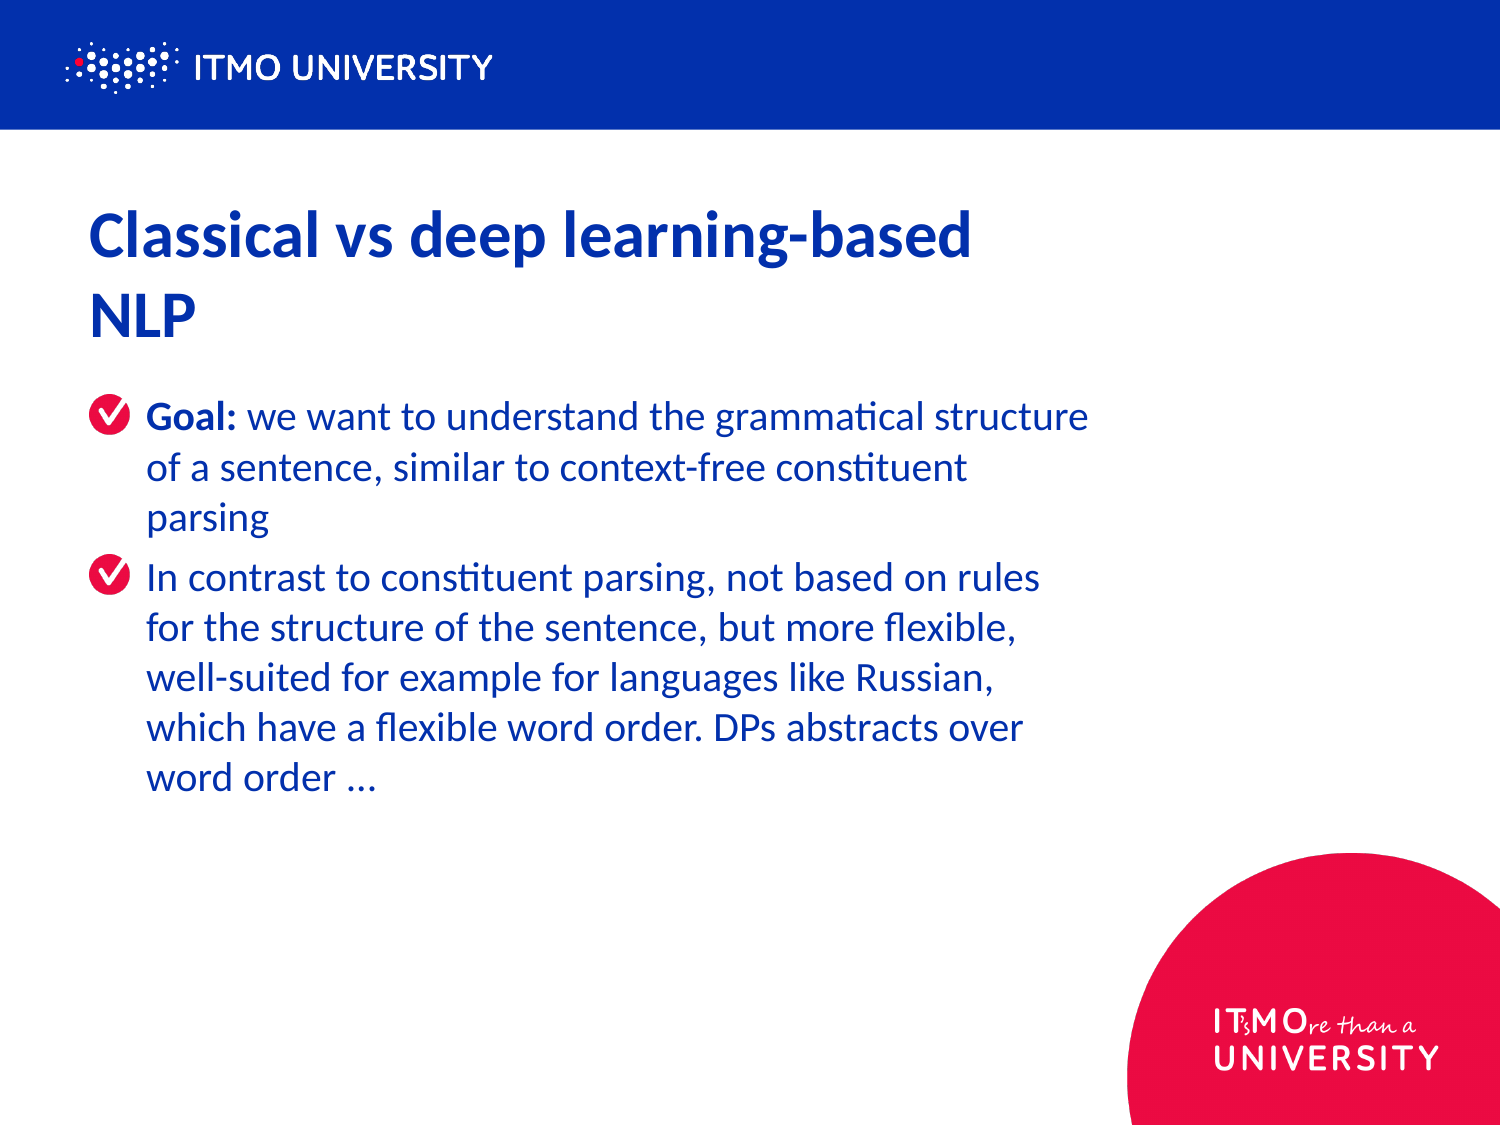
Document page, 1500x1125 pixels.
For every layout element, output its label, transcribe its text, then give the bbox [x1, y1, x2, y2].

text_box Goal: we want to understand the grammatical structure of a sentence, similar to context-free constituent parsing In contrast to constituent parsing, not based on rules for the structure of the sentence, but more flexible, well-suited for example for languages like Russian, which have a flexible word order. DPs abstracts over word order ... [74, 381, 1104, 1005]
picture [0, 0, 545, 140]
picture [89, 554, 130, 595]
text_box Classical vs deep learning-based NLP [74, 202, 1104, 339]
picture [1107, 832, 1500, 1125]
picture [89, 394, 130, 435]
